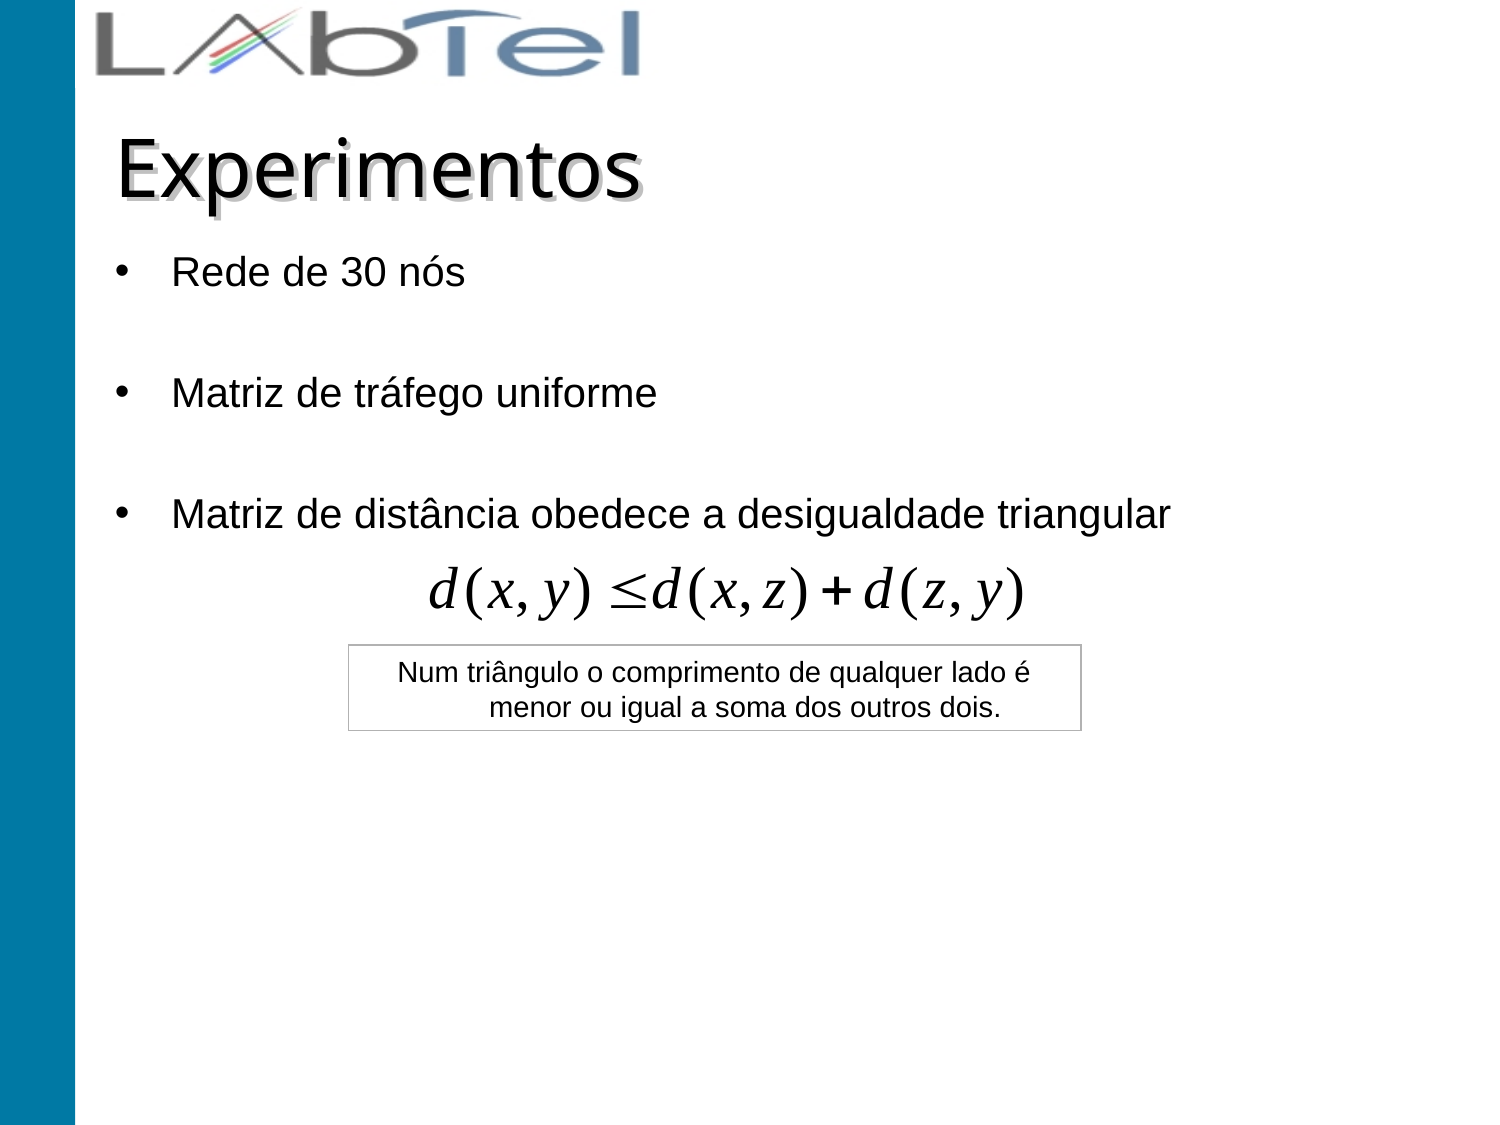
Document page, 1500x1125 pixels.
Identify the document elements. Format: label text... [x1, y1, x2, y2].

title Experimentos [99, 104, 1463, 225]
chart [419, 554, 1034, 634]
list Rede de 30 nós Matriz de tráfego uniforme Matriz de distância obedece a desigualdade triangular [99, 237, 1424, 1013]
text_box Num triângulo o comprimento de qualquer lado é menor ou igual a soma dos outros dois. [348, 645, 1081, 731]
picture [76, 0, 676, 88]
